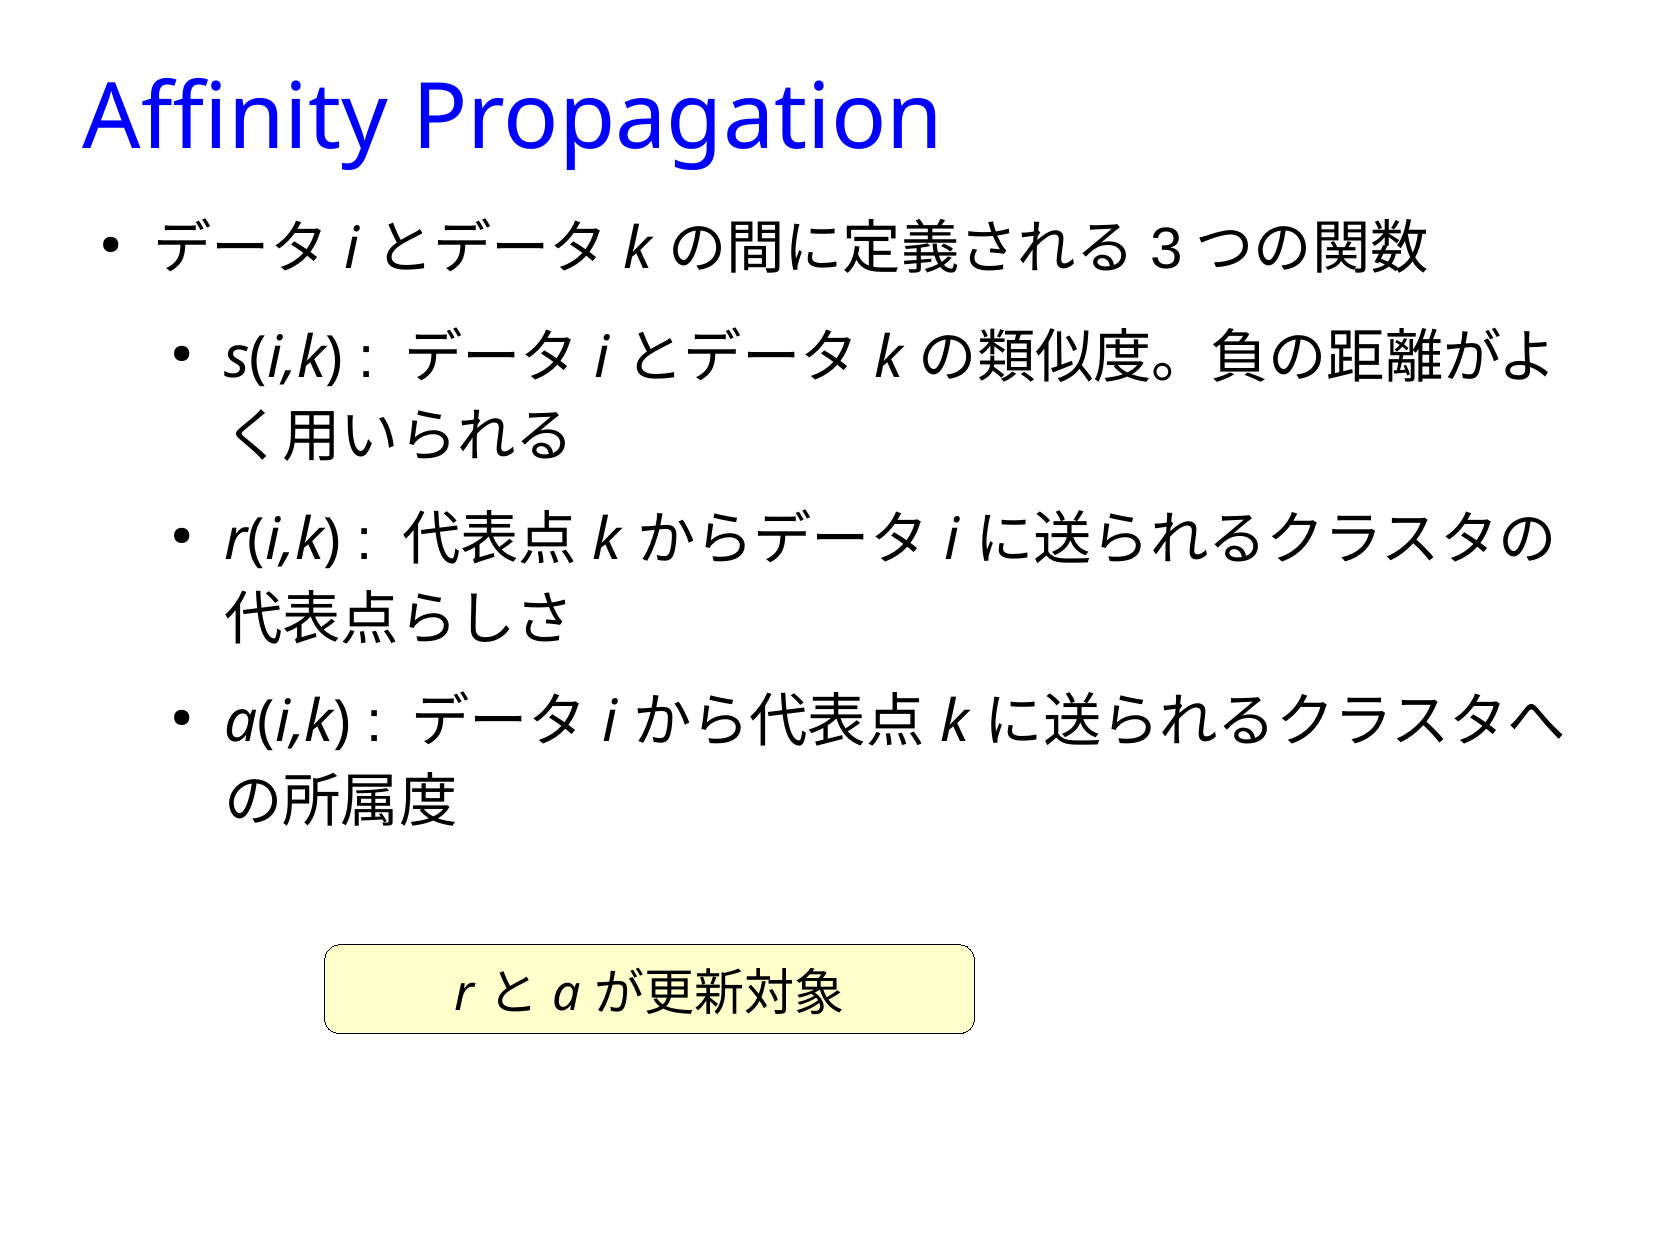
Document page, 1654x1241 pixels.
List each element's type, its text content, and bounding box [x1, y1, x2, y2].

list データiとデータkの間に定義される3つの関数 s(i,k) : データiとデータkの類似度。負の距離がよく用いられる r(i,k) : 代表点kからデータiに送られるクラスタの代表点らしさ a(i,k) : データiから代表点kに送られるクラスタへの所属度 [82, 206, 1571, 1117]
text_box rとaが更新対象 [324, 944, 975, 1034]
title Affinity Propagation [82, 44, 1571, 183]
